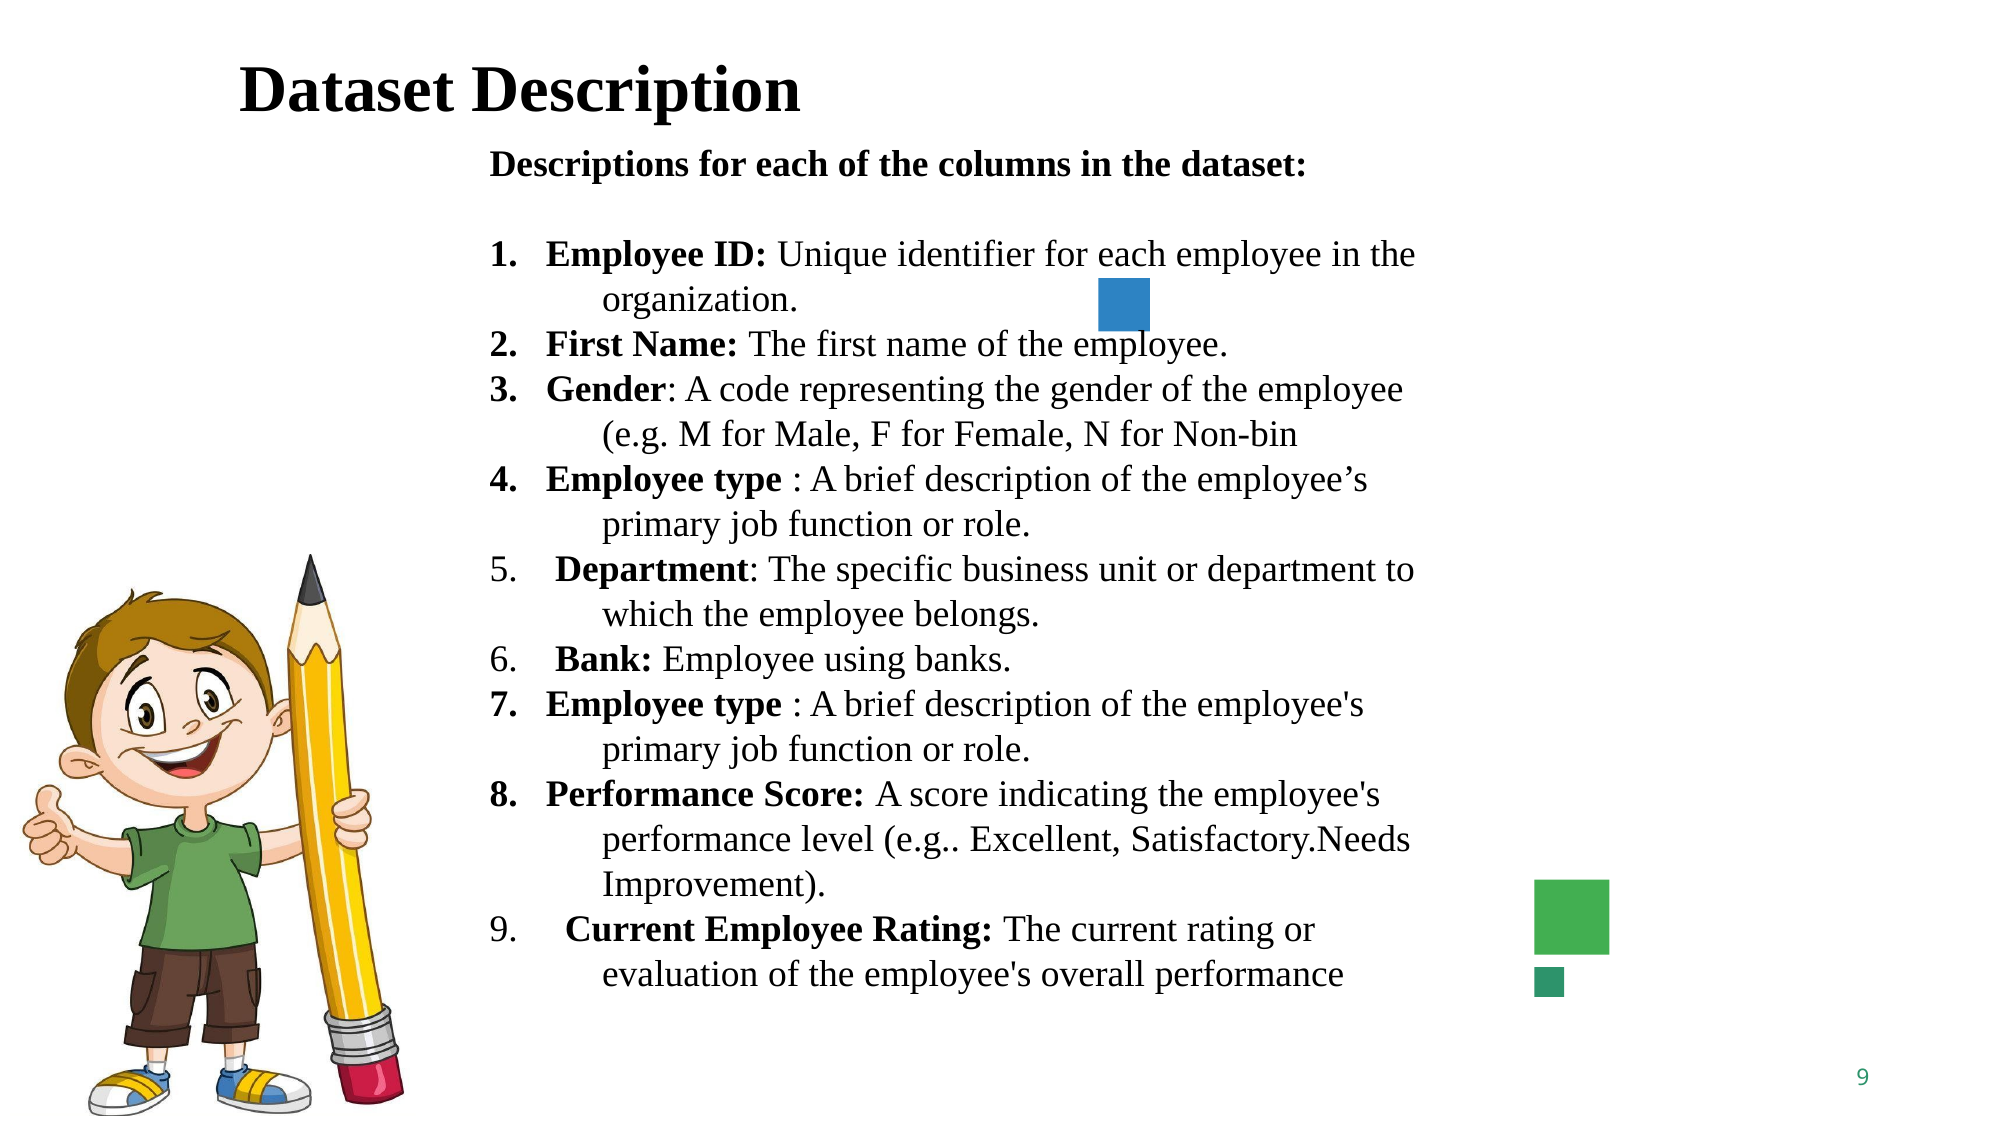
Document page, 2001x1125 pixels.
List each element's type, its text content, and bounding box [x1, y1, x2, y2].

text_box [1534, 967, 1565, 997]
text_box Descriptions for each of the columns in the dataset: Employee ID: Unique identifier for each employee in the organization. First Name: The first name of the employee. Gender: A code representing the gender of the employee (e.g. M for Male, F for Female, N for Non-bin Employee type : A brief description of the employee’s primary job function or role. Department: The specific business unit or department to which the employee belongs. Bank: Employee using banks. Employee type : A brief description of the employee's primary job function or role. Performance Score: A score indicating the employee's performance level (e.g.. Excellent, Satisfactory.Needs Improvement). Current Employee Rating: The current rating or evaluation of the employee's overall performance [474, 131, 1476, 1010]
text_box [1534, 879, 1610, 955]
text_box 9 [1849, 1061, 1888, 1094]
picture [10, 554, 416, 1116]
title Dataset Description [239, 44, 1192, 126]
